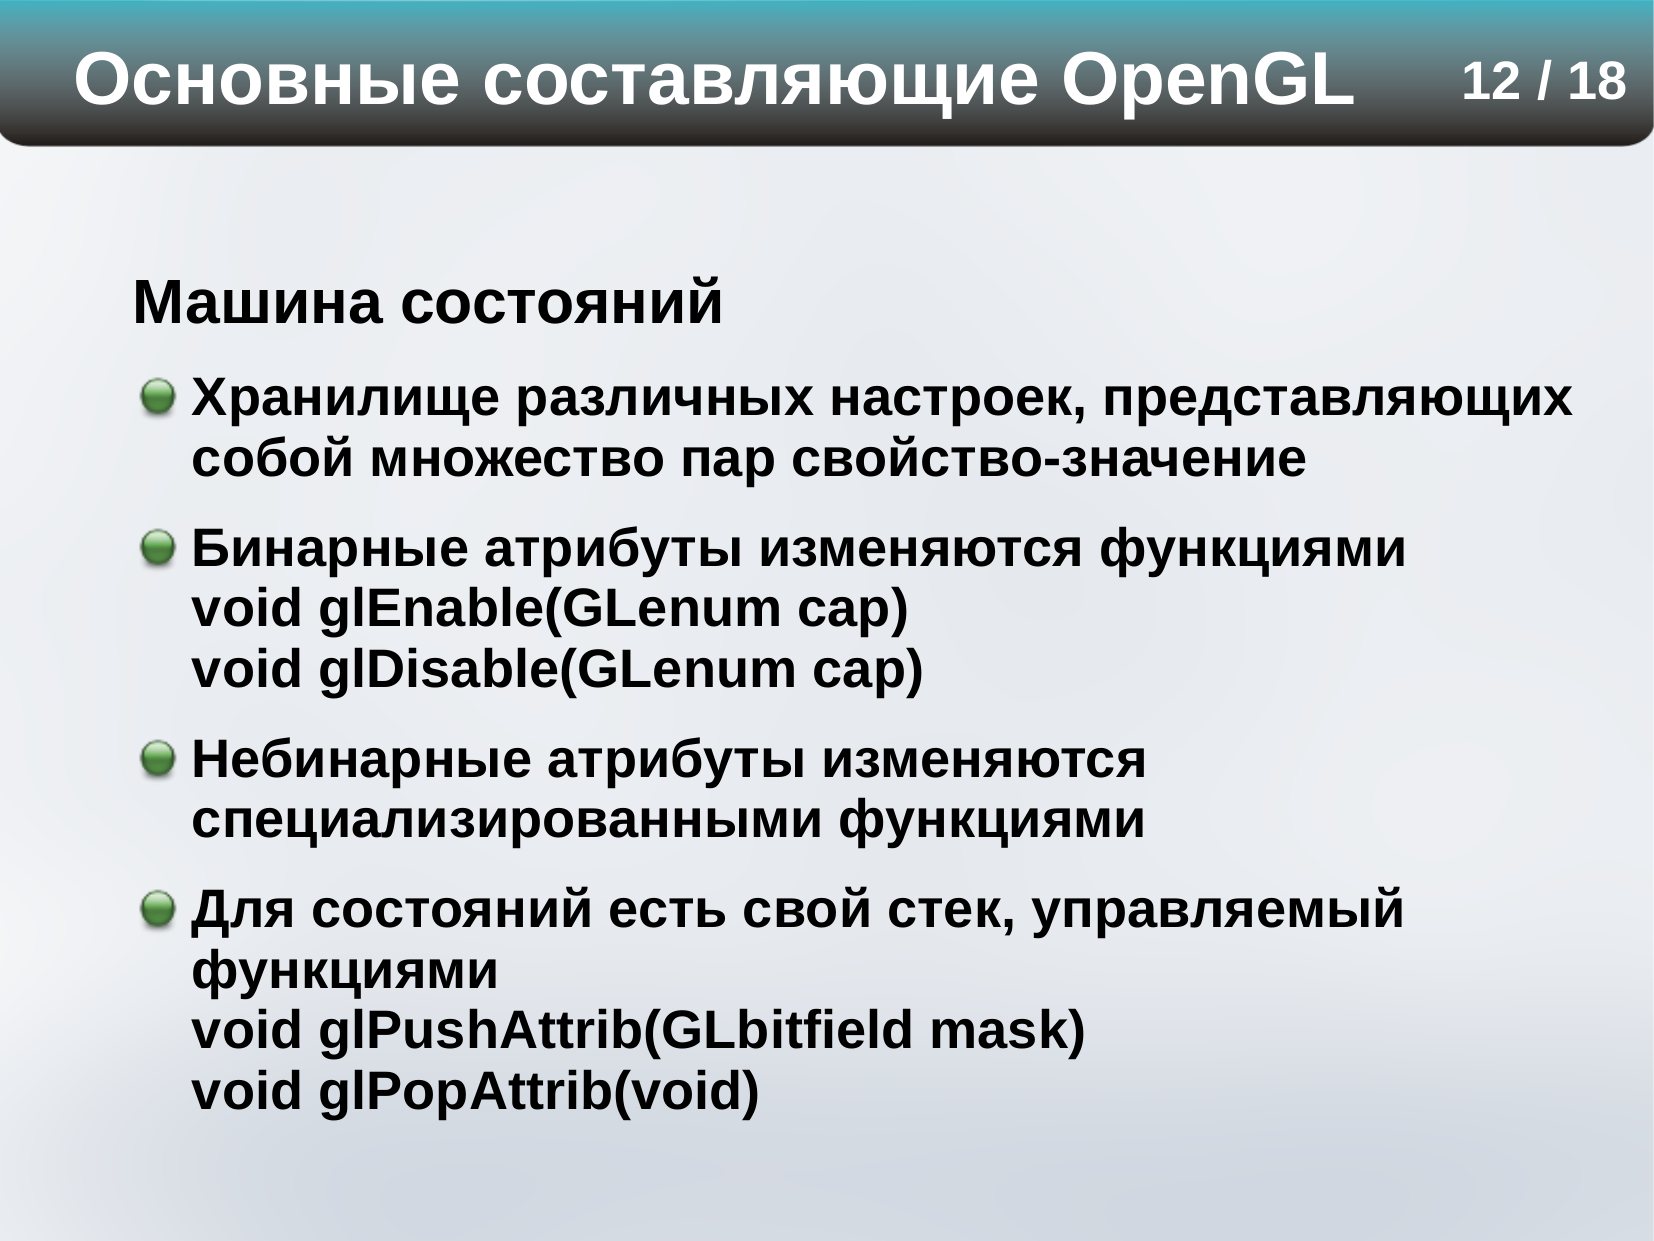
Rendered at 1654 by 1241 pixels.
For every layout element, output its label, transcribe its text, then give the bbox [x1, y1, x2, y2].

picture [0, 0, 1654, 1241]
text_box <номер> / 18 [1446, 42, 1654, 179]
text_box Основные составляющие OpenGL [59, 29, 1418, 129]
text_box Машина состояний Хранилище различных настроек, представляющих собой множество пар свойство-значение Бинарные атрибуты изменяются функциями void glEnable(GLenum cap) void glDisable(GLenum cap) Небинарные атрибуты изменяются специализированными функциями Для состояний есть свой стек, управляемый функциями void glPushAttrib(GLbitfield mask) void glPopAttrib(void) [118, 259, 1595, 1129]
